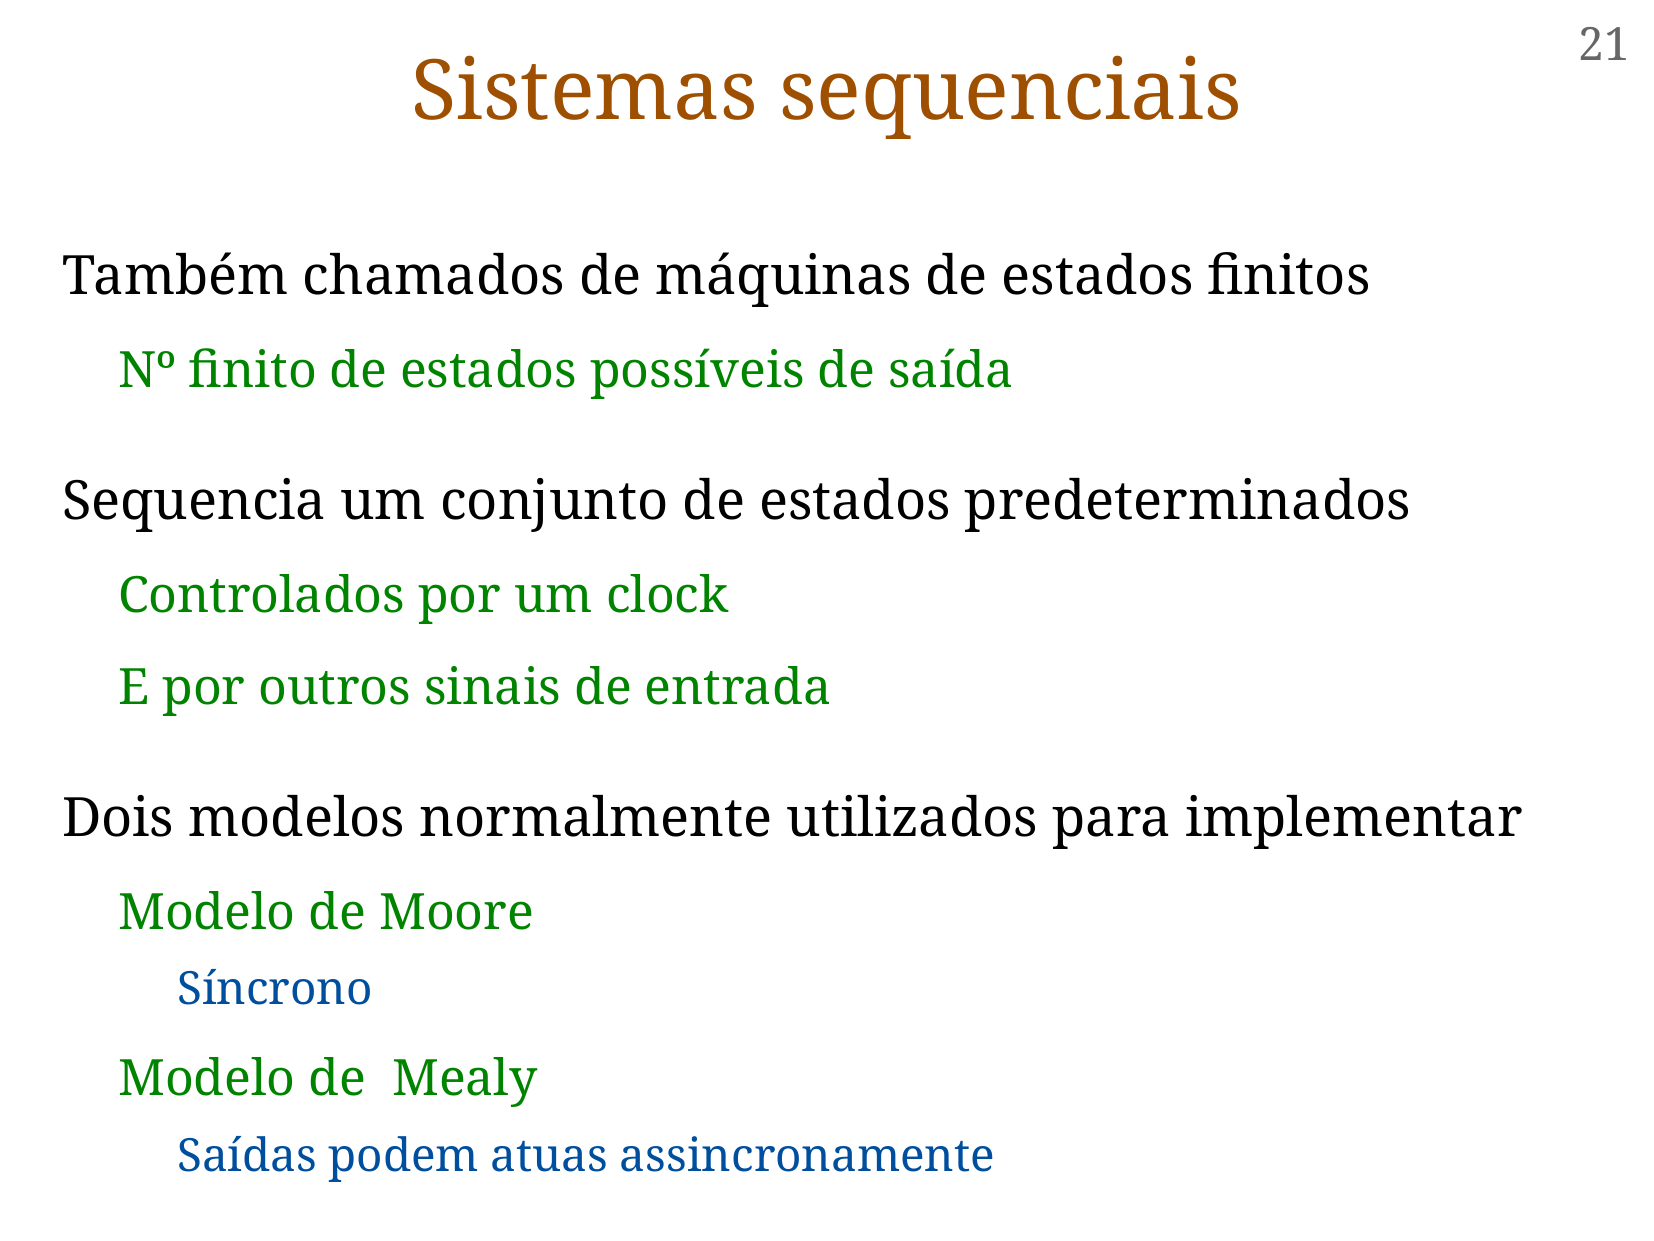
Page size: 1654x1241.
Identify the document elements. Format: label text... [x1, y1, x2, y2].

list Também chamados de máquinas de estados finitos Nº finito de estados possíveis de saída Sequencia um conjunto de estados predeterminados Controlados por um clock E por outros sinais de entrada Dois modelos normalmente utilizados para implementar Modelo de Moore Síncrono Modelo de Mealy Saídas podem atuas assincronamente [59, 236, 1595, 1211]
title Sistemas sequenciais [59, 29, 1595, 148]
